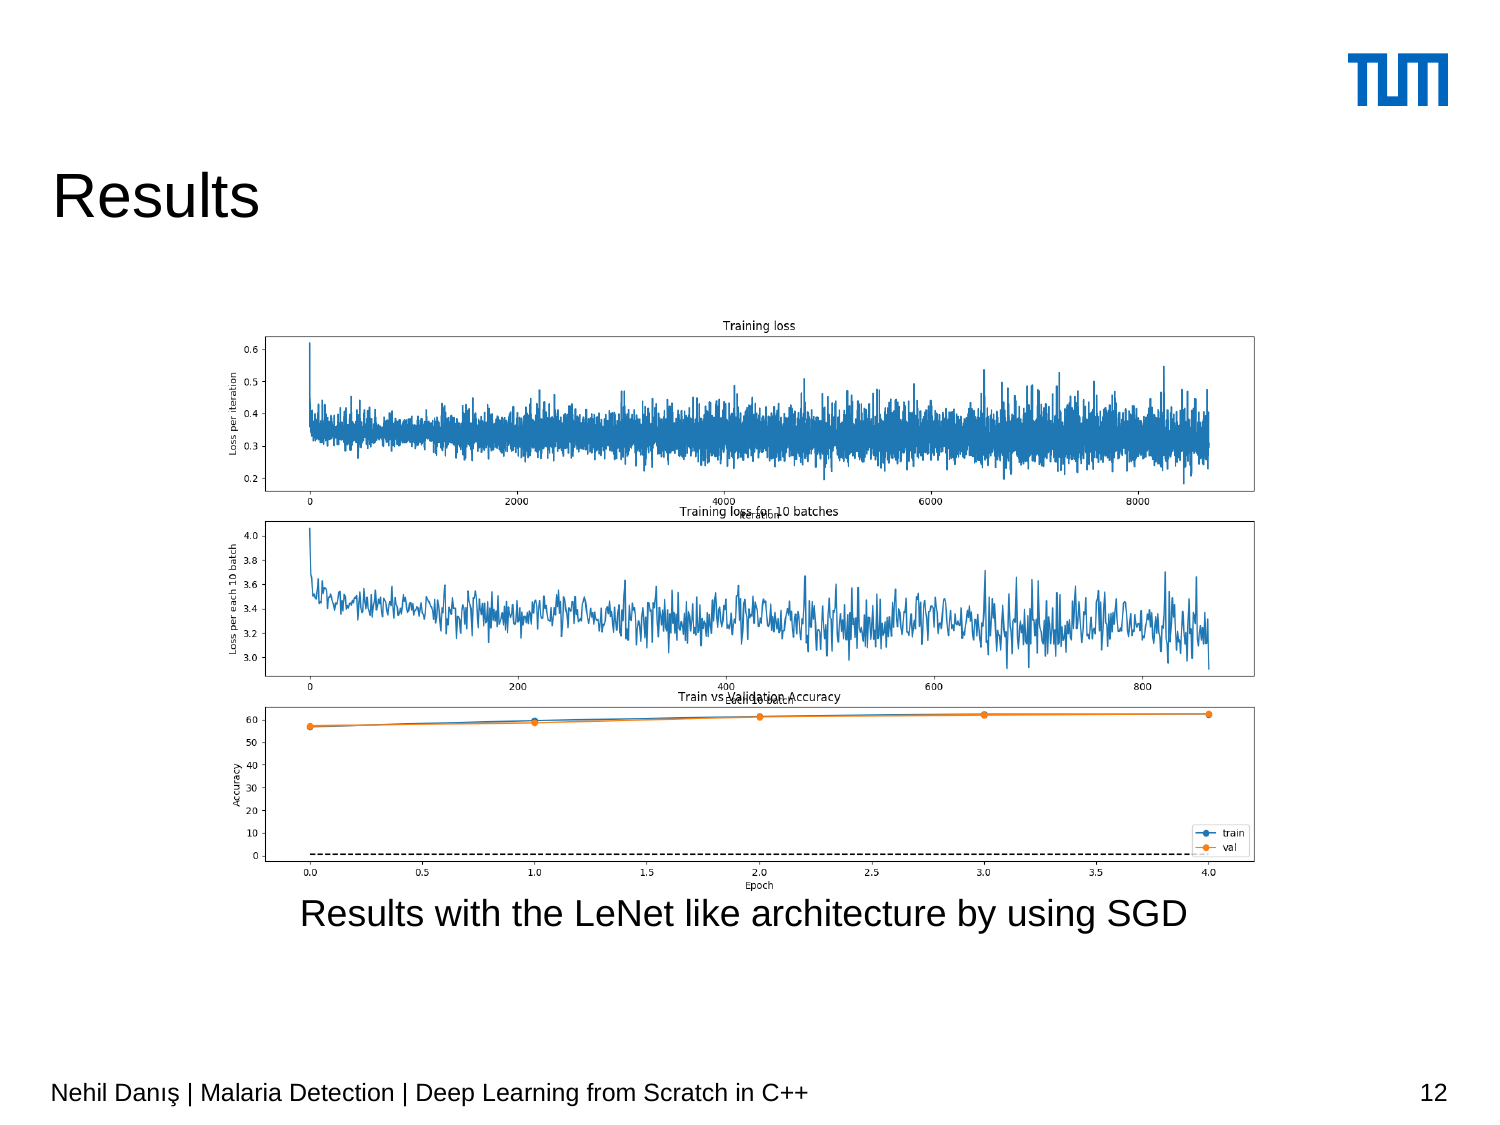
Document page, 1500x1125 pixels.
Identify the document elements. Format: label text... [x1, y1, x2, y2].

text_box Nehil Danış | Malaria Detection | Deep Learning from Scratch in C++ [50, 1061, 1112, 1122]
text_box Results with the LeNet like architecture by using SGD [285, 885, 1231, 942]
slide_number <number> [1112, 1061, 1448, 1122]
picture [105, 254, 1381, 936]
title Results [52, 163, 1449, 231]
